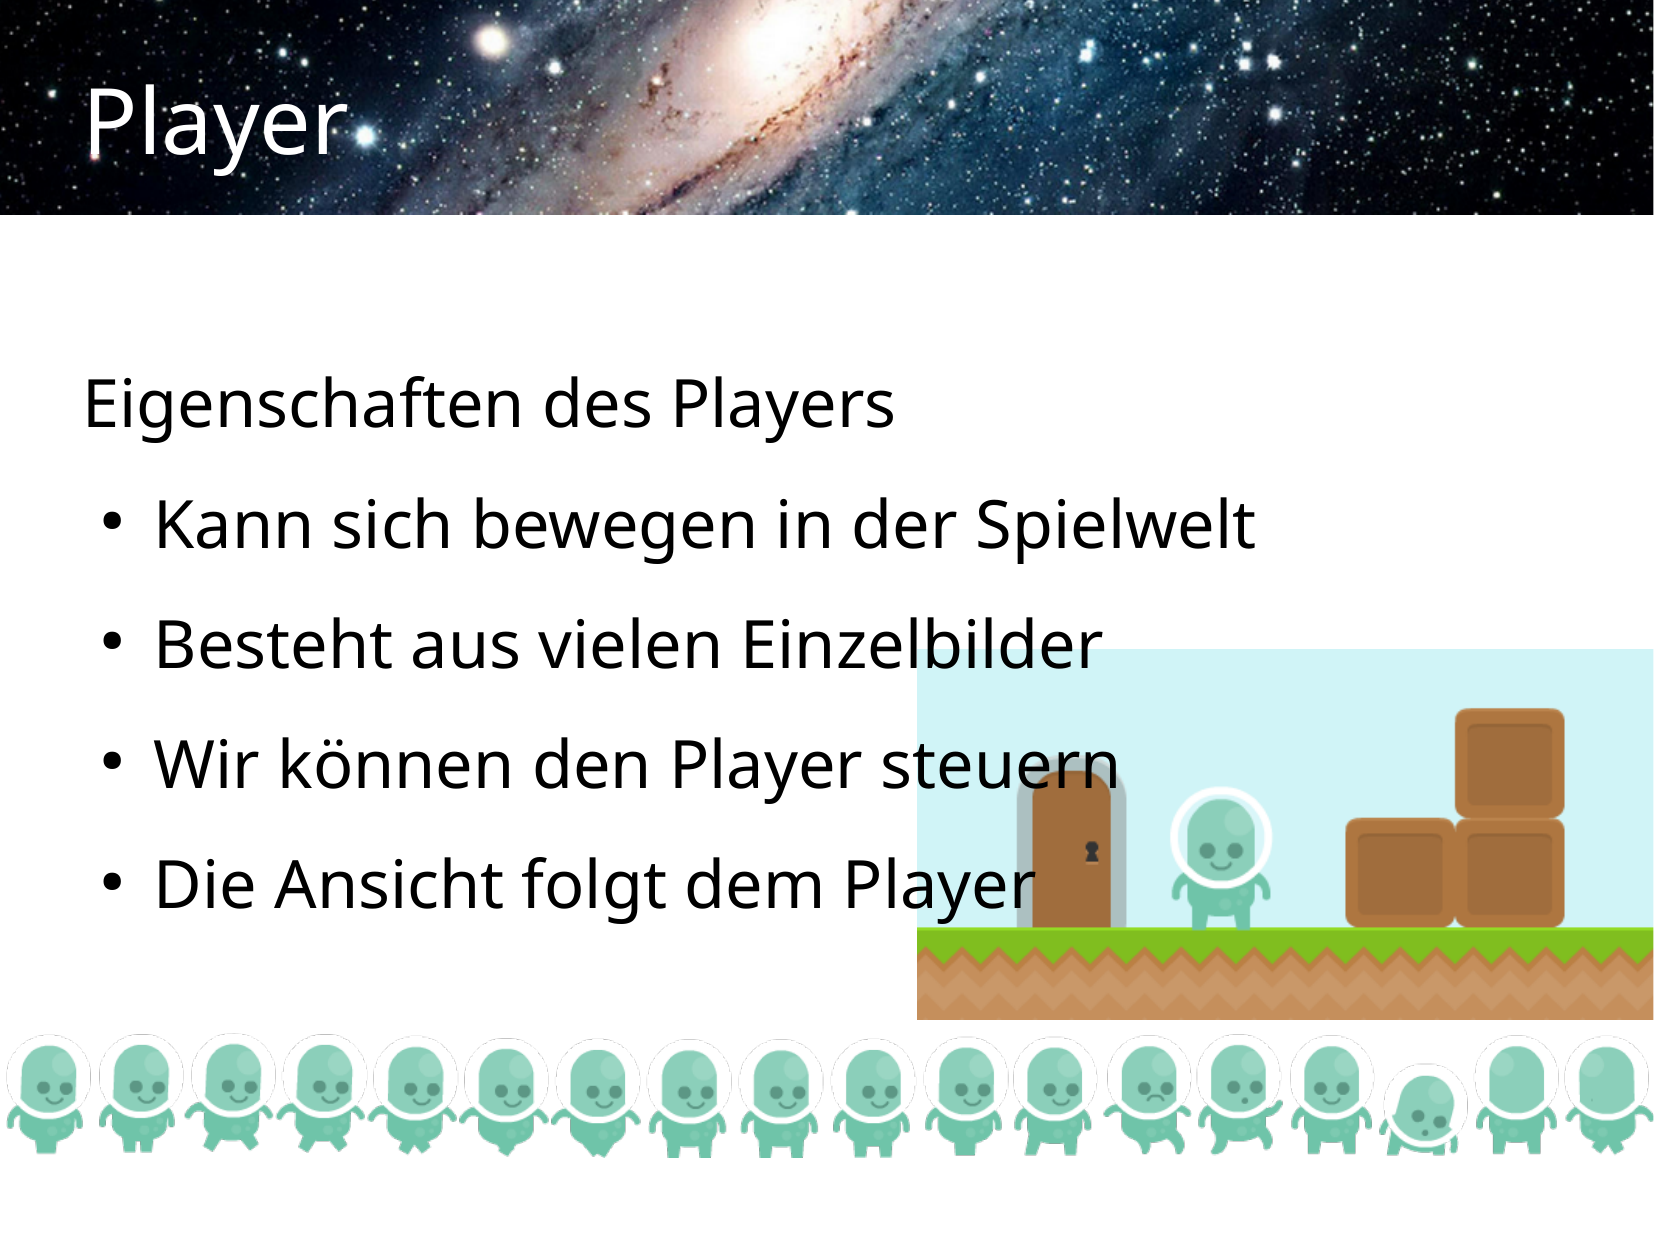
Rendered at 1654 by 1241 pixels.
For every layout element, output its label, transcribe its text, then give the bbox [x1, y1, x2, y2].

picture [917, 649, 1654, 1020]
picture [0, 0, 1654, 215]
list Eigenschaften des Players Kann sich bewegen in der Spielwelt Besteht aus vielen Einzelbilder Wir können den Player steuern Die Ansicht folgt dem Player [82, 236, 1607, 1010]
picture [0, 1032, 1654, 1158]
title Player [82, 23, 1571, 215]
